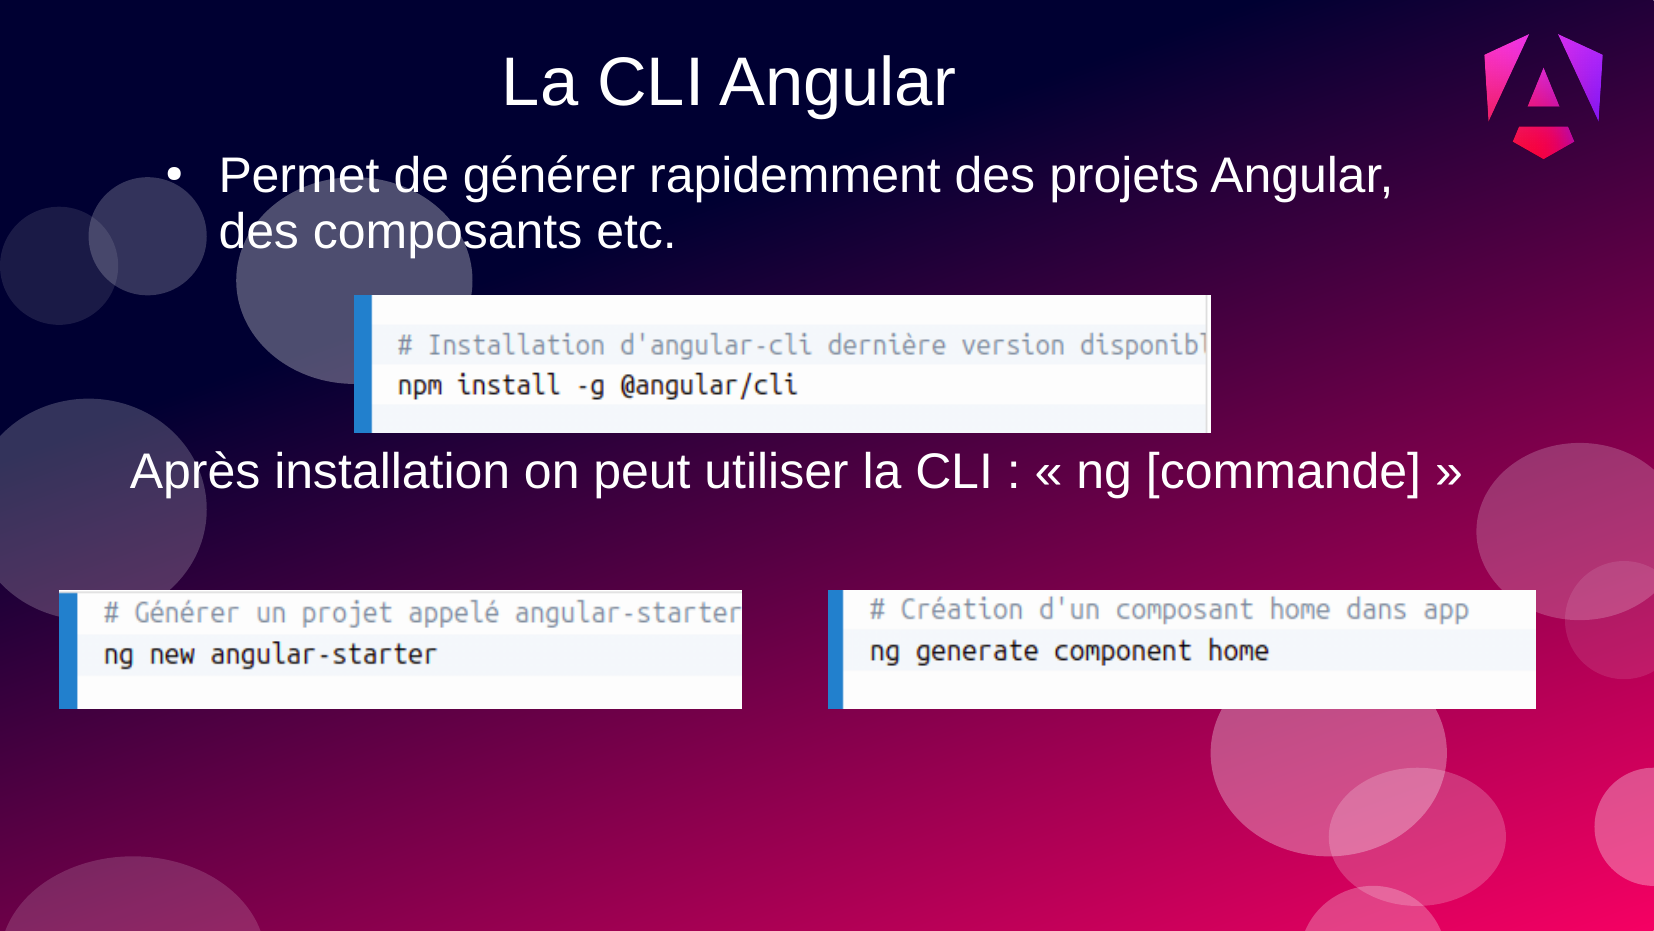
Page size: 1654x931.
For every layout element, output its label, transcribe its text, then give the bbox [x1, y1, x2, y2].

title La CLI Angular [501, 0, 1211, 147]
picture [59, 590, 742, 709]
list Après installation on peut utiliser la CLI : « ng [commande] » [59, 442, 1536, 562]
picture [828, 590, 1536, 709]
picture [354, 295, 1211, 433]
list Permet de générer rapidemment des projets Angular, des composants etc. [147, 147, 1447, 266]
picture [1462, 15, 1625, 178]
